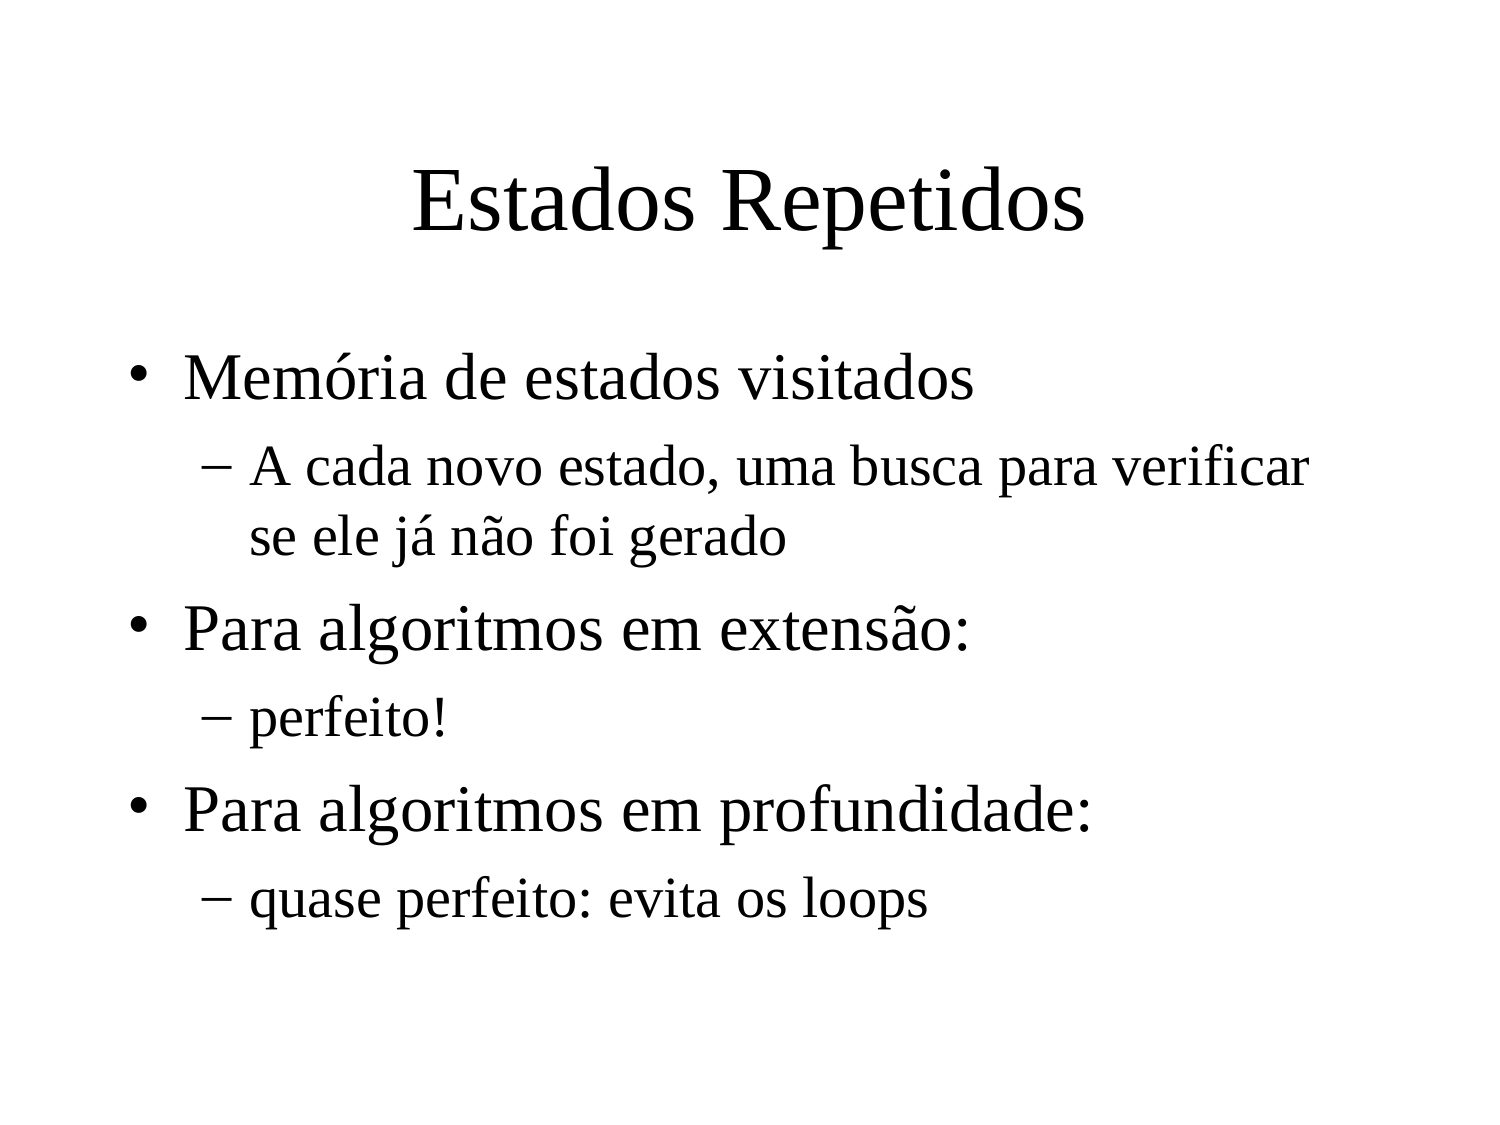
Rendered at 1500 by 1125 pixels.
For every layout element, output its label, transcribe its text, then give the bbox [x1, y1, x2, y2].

title Estados Repetidos [112, 99, 1388, 288]
list Memória de estados visitados A cada novo estado, uma busca para verificar se ele já não foi gerado Para algoritmos em extensão: perfeito! Para algoritmos em profundidade: quase perfeito: evita os loops [112, 324, 1388, 1001]
